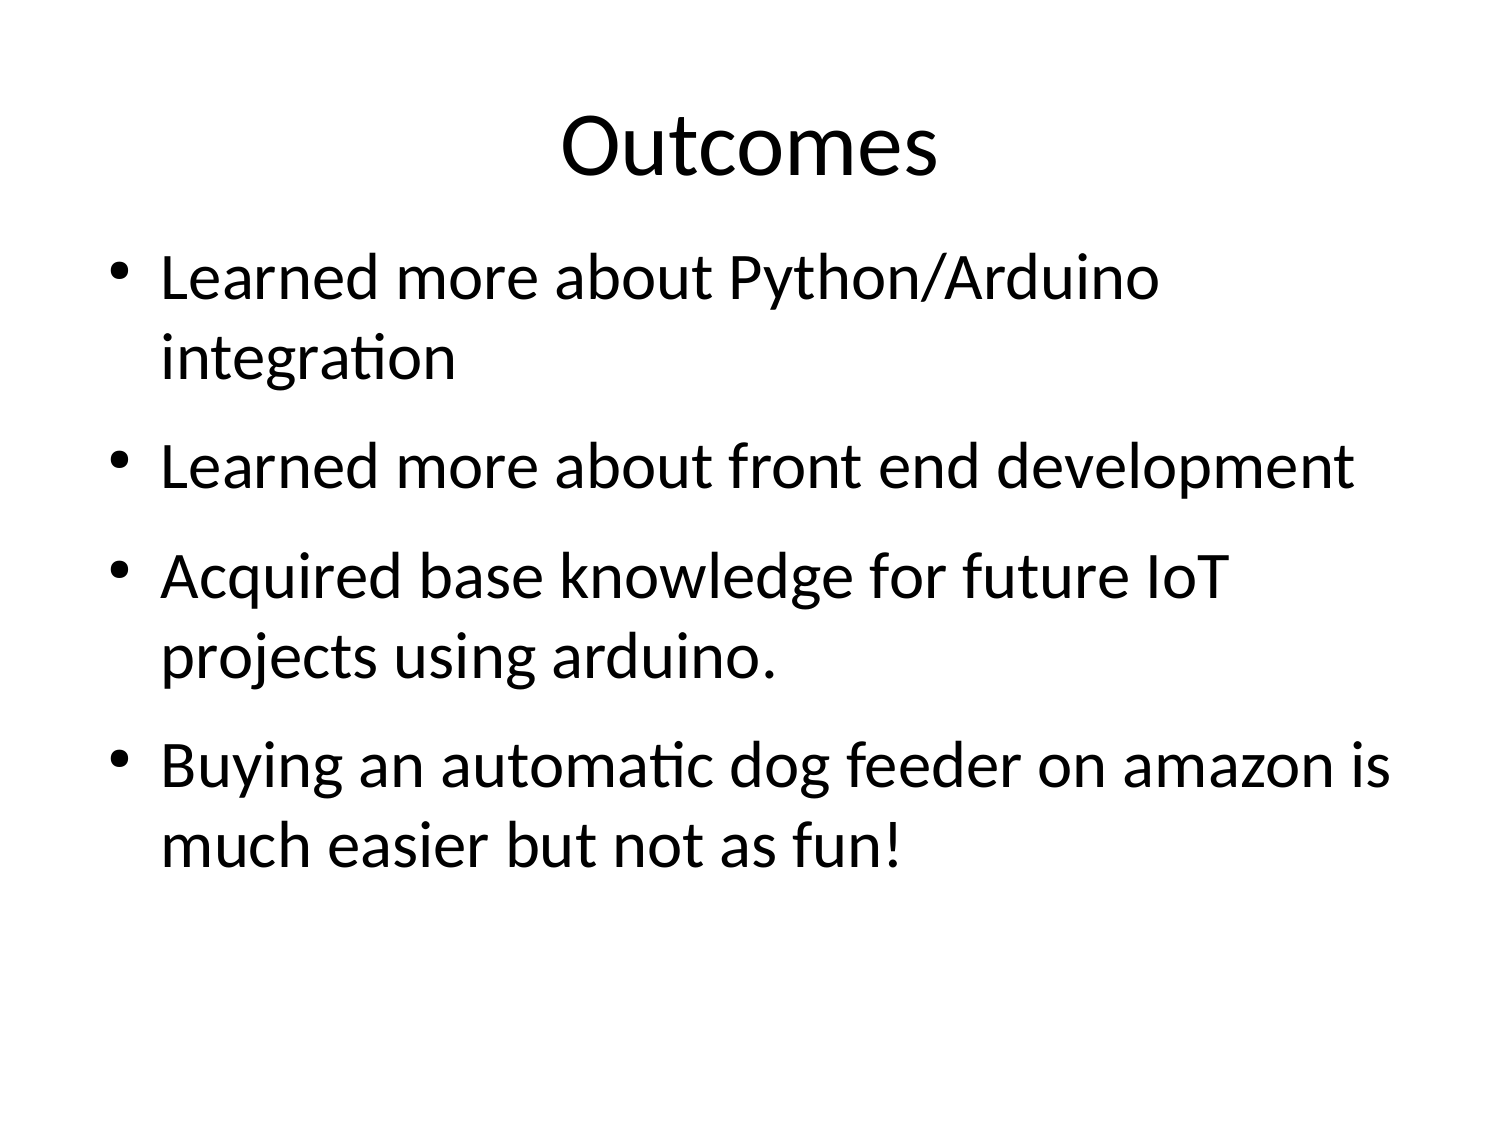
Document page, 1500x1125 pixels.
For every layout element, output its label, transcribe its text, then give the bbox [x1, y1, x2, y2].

title Outcomes [75, 45, 1425, 224]
list Learned more about Python/Arduino integration Learned more about front end development Acquired base knowledge for future IoT projects using arduino. Buying an automatic dog feeder on amazon is much easier but not as fun! [75, 224, 1425, 968]
